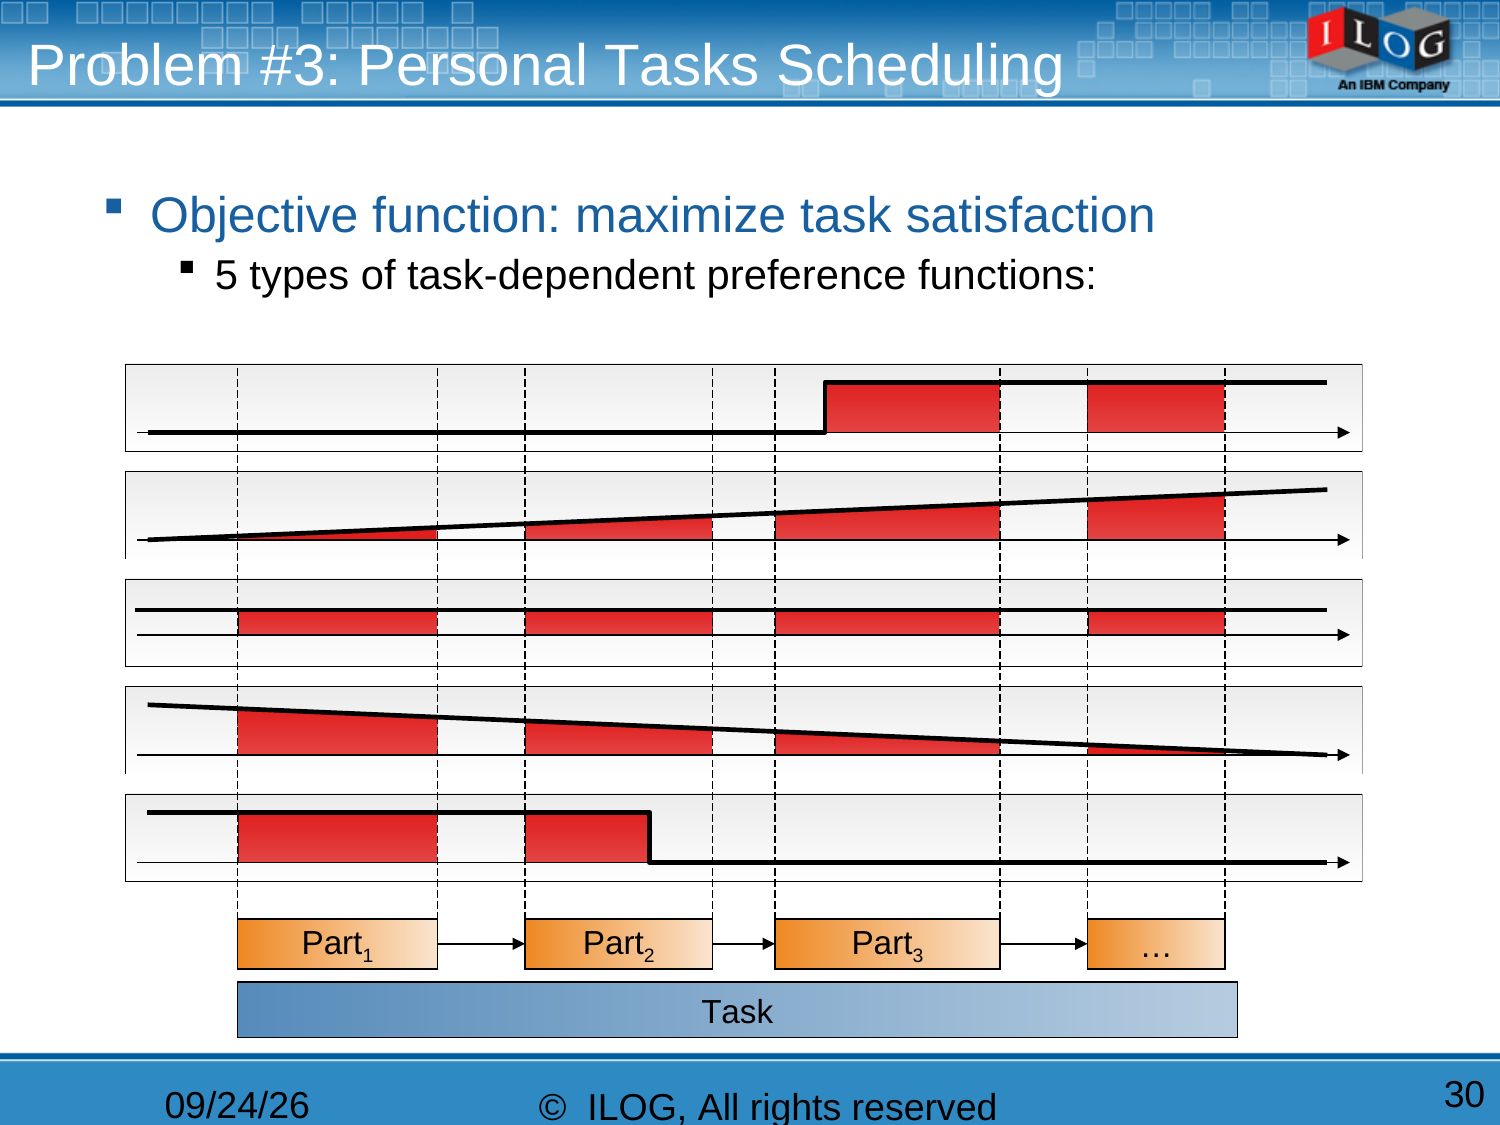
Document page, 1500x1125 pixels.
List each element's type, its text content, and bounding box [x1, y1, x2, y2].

text_box [124, 793, 1363, 882]
picture [775, 1102, 785, 1118]
text_box … [1087, 918, 1225, 969]
text_box Task [237, 982, 1238, 1038]
text_box Part1 [237, 918, 438, 969]
text_box [124, 363, 1363, 452]
text_box Part3 [774, 918, 1000, 969]
picture [0, 0, 1500, 1125]
text_box [124, 686, 1363, 774]
title Problem #3: Personal Tasks Scheduling [12, 0, 1300, 144]
text_box [124, 471, 1363, 559]
list Objective function: maximize task satisfaction 5 types of task-dependent preference functions: [87, 174, 1413, 374]
text_box Part2 [524, 918, 713, 969]
text_box [124, 578, 1363, 667]
